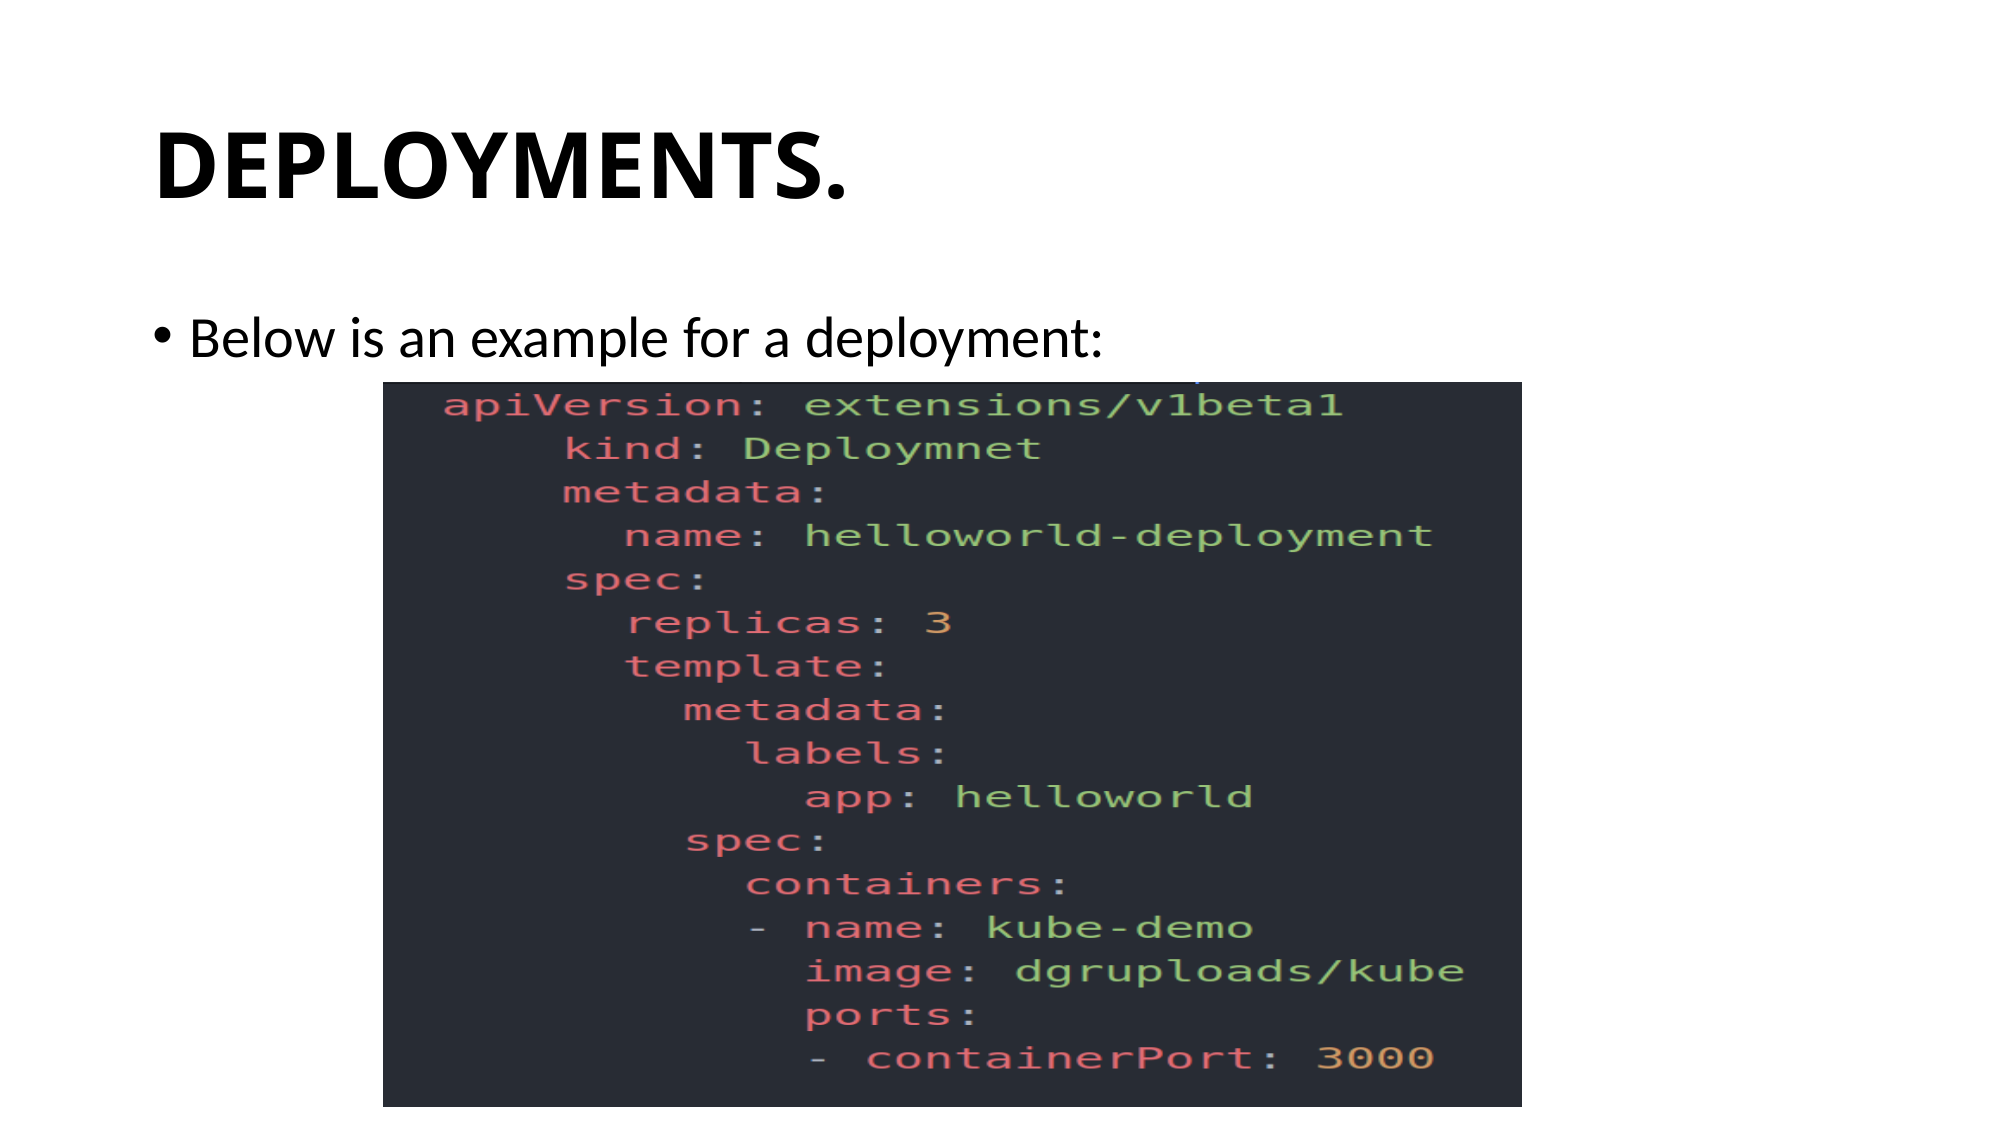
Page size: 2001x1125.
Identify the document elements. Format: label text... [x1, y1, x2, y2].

list Below is an example for a deployment: [137, 299, 1863, 1014]
picture [383, 382, 1522, 1107]
title DEPLOYMENTS. [137, 59, 1863, 278]
